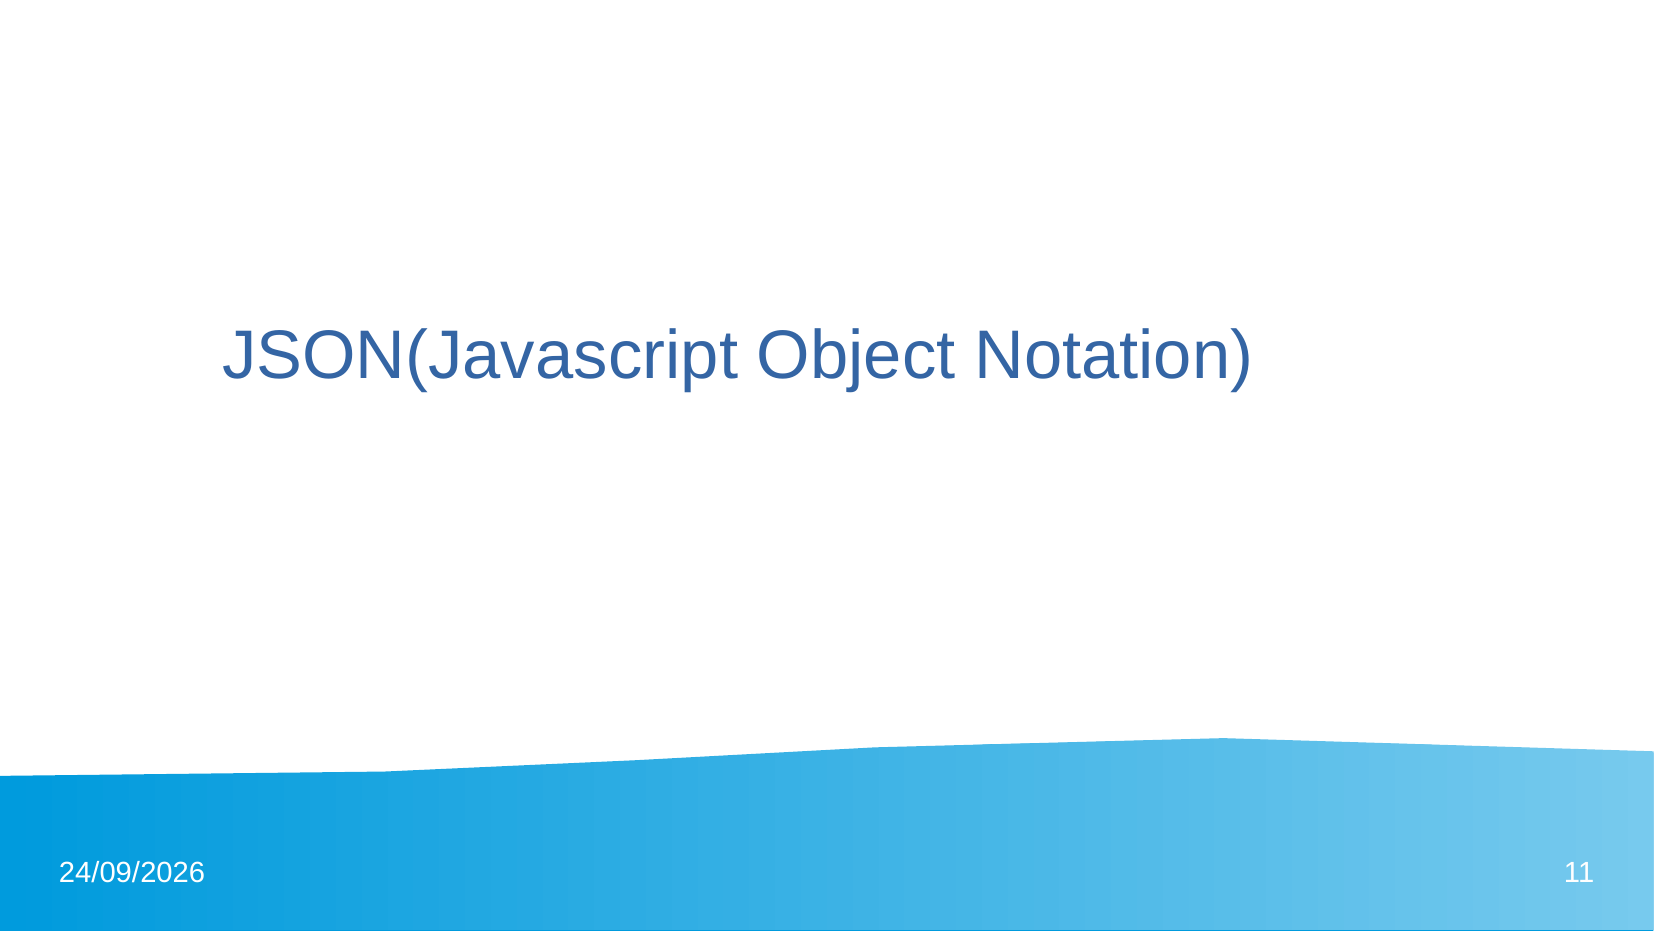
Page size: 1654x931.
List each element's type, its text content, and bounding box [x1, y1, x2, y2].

title JSON(Javascript Object Notation) [0, 265, 1477, 443]
